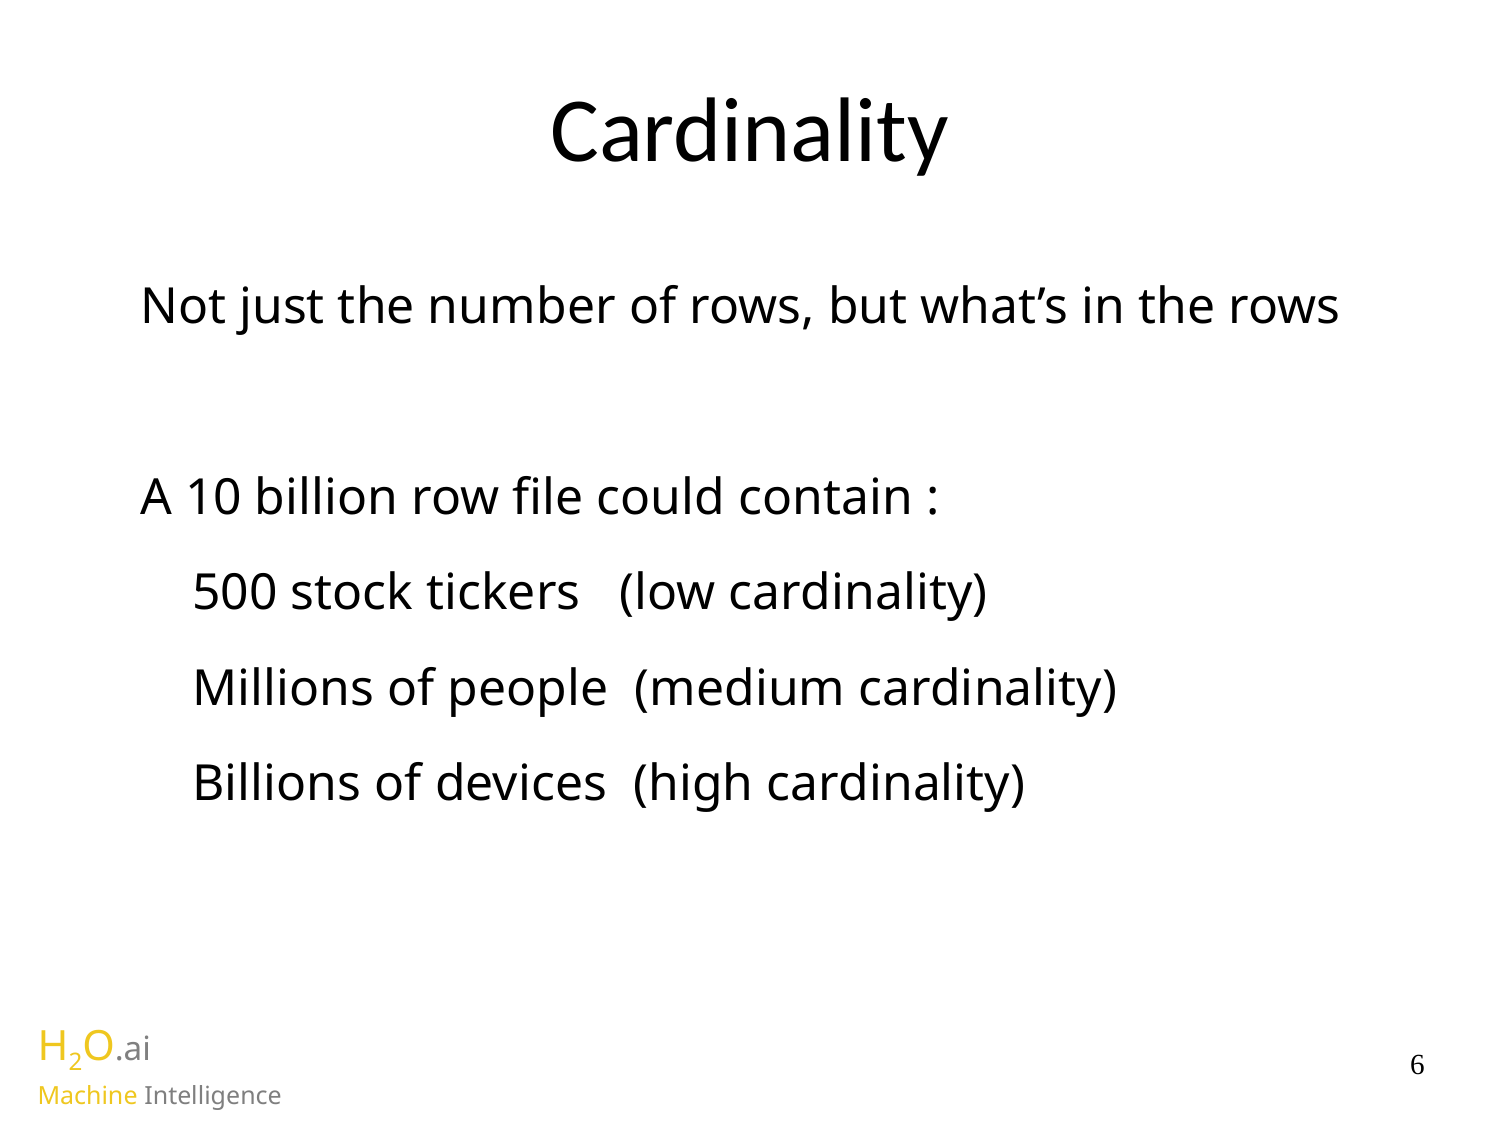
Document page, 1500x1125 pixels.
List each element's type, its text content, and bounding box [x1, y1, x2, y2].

title Cardinality [75, 15, 1425, 263]
list Not just the number of rows, but what’s in the rows A 10 billion row file could contain : 500 stock tickers (low cardinality) Millions of people (medium cardinality) Billions of devices (high cardinality) [75, 270, 1351, 886]
